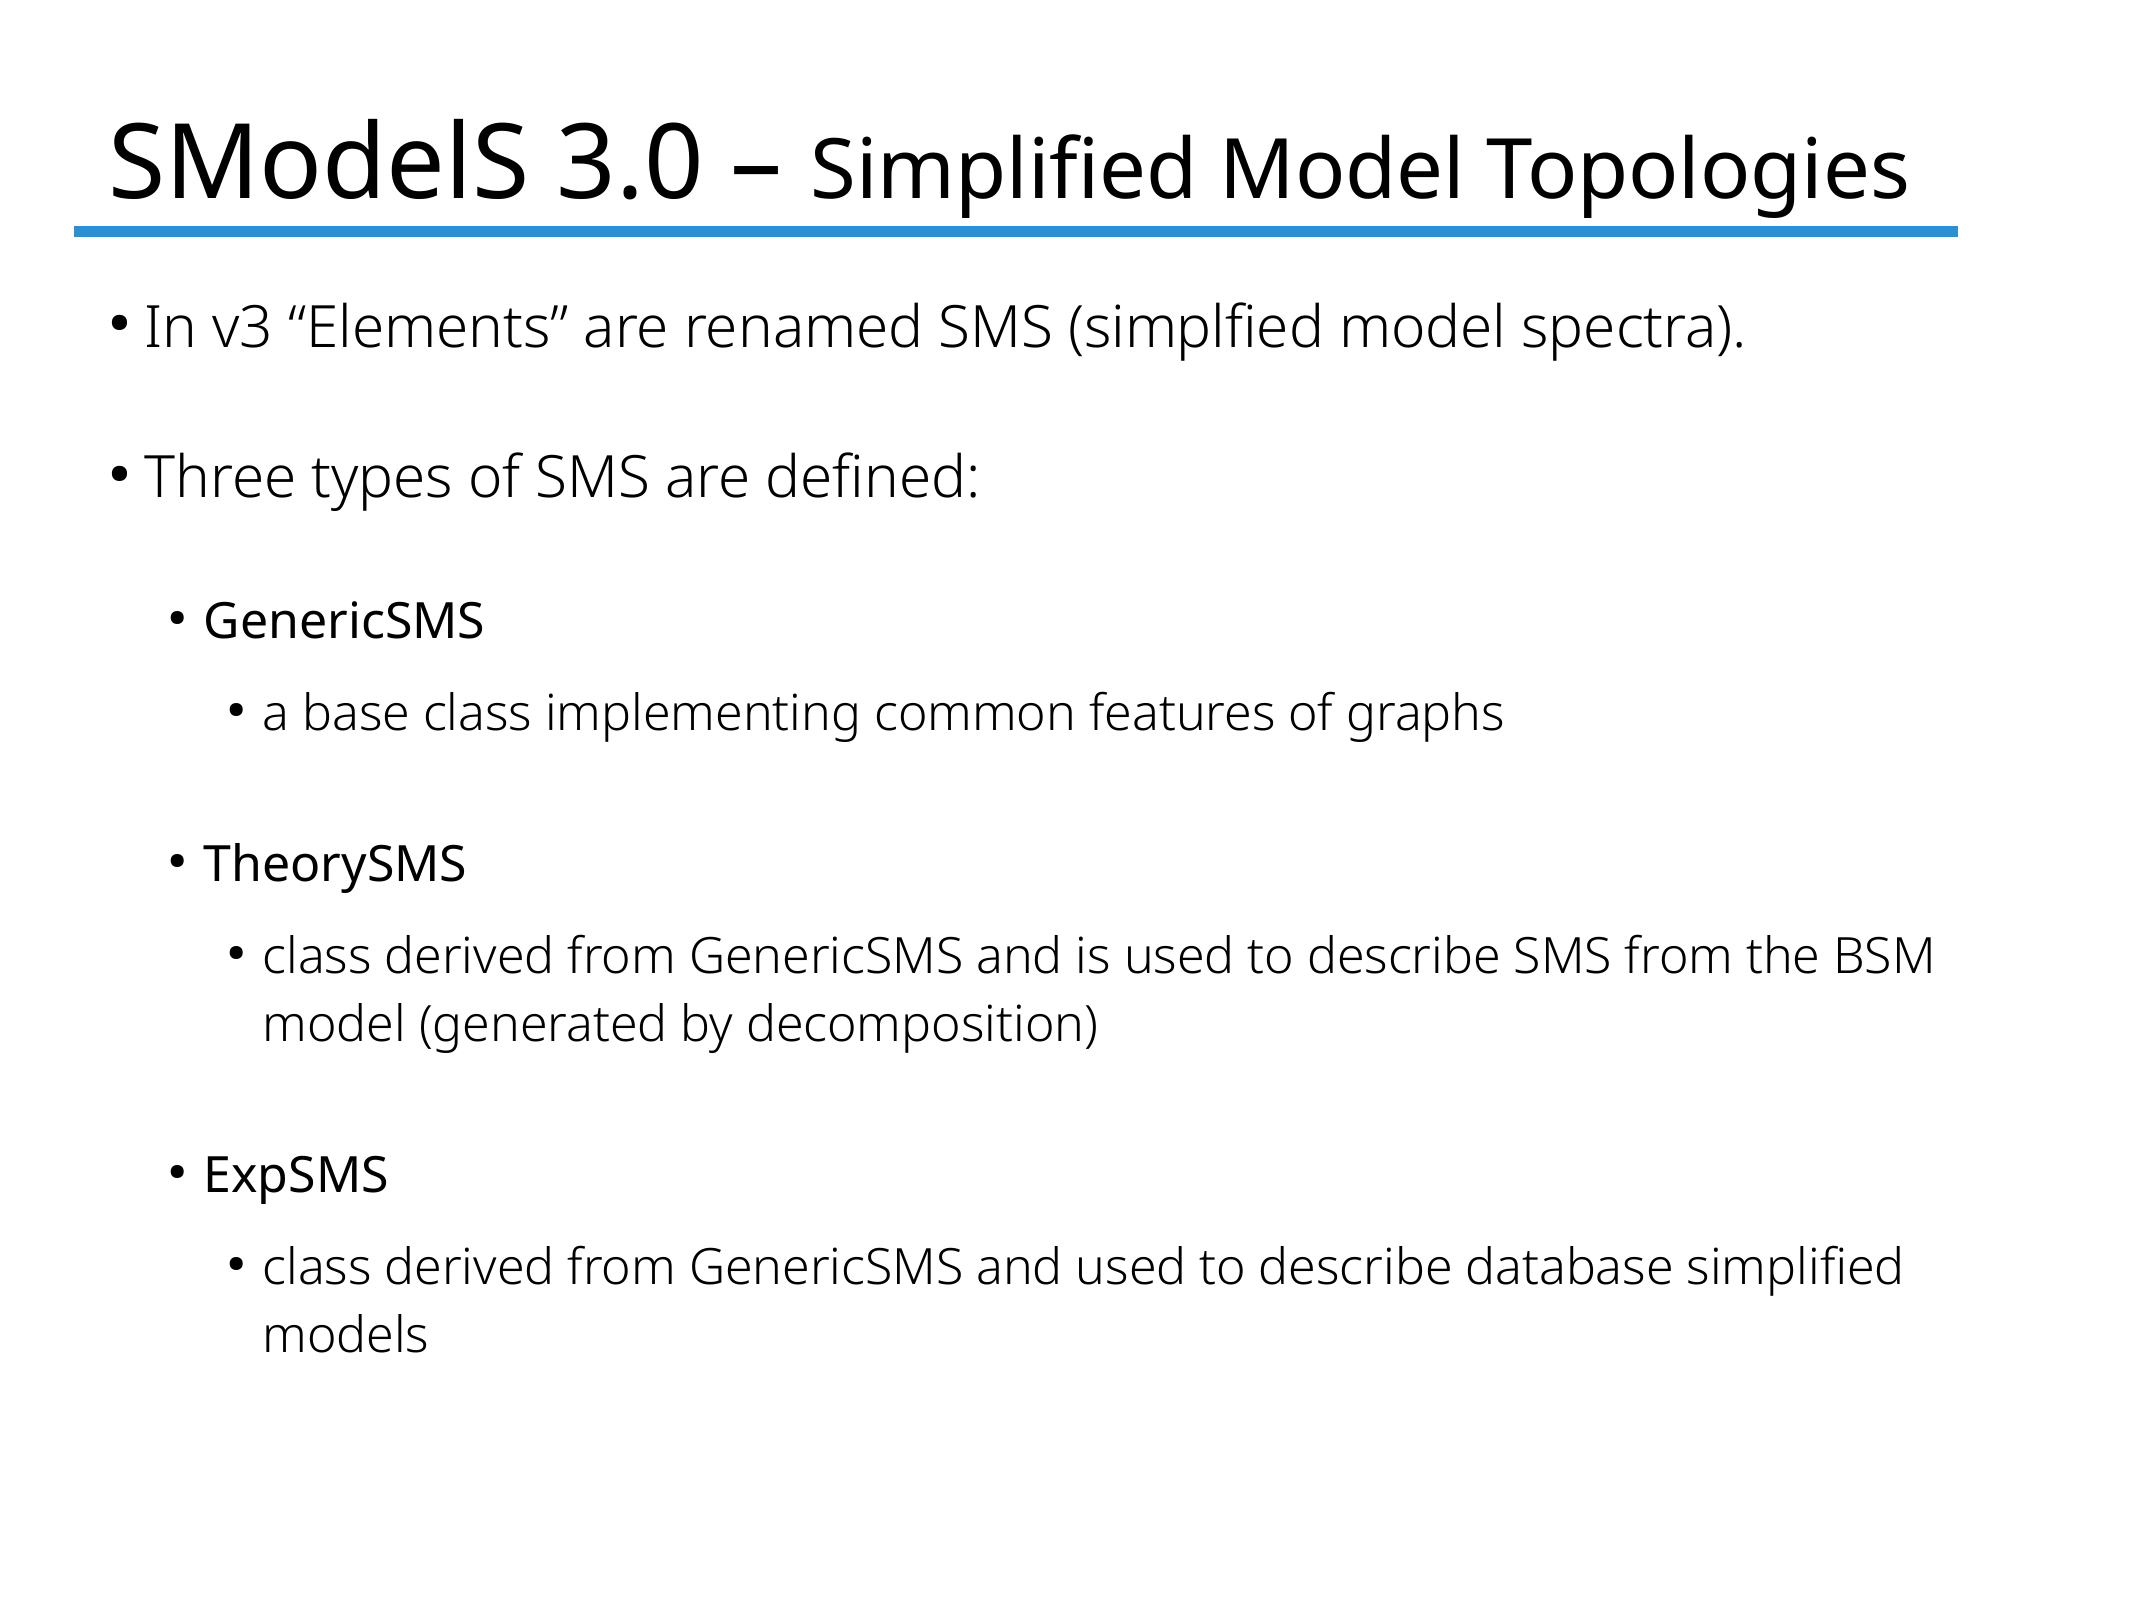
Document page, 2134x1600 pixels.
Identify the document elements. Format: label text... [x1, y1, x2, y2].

text_box In v3 “Elements” are renamed SMS (simplfied model spectra). Three types of SMS are defined: GenericSMS a base class implementing common features of graphs TheorySMS class derived from GenericSMS and is used to describe SMS from the BSM model (generated by decomposition) ExpSMS class derived from GenericSMS and used to describe database simplified models [94, 277, 2091, 1596]
text_box SModelS 3.0 – Simplified Model Topologies [84, 70, 1935, 243]
